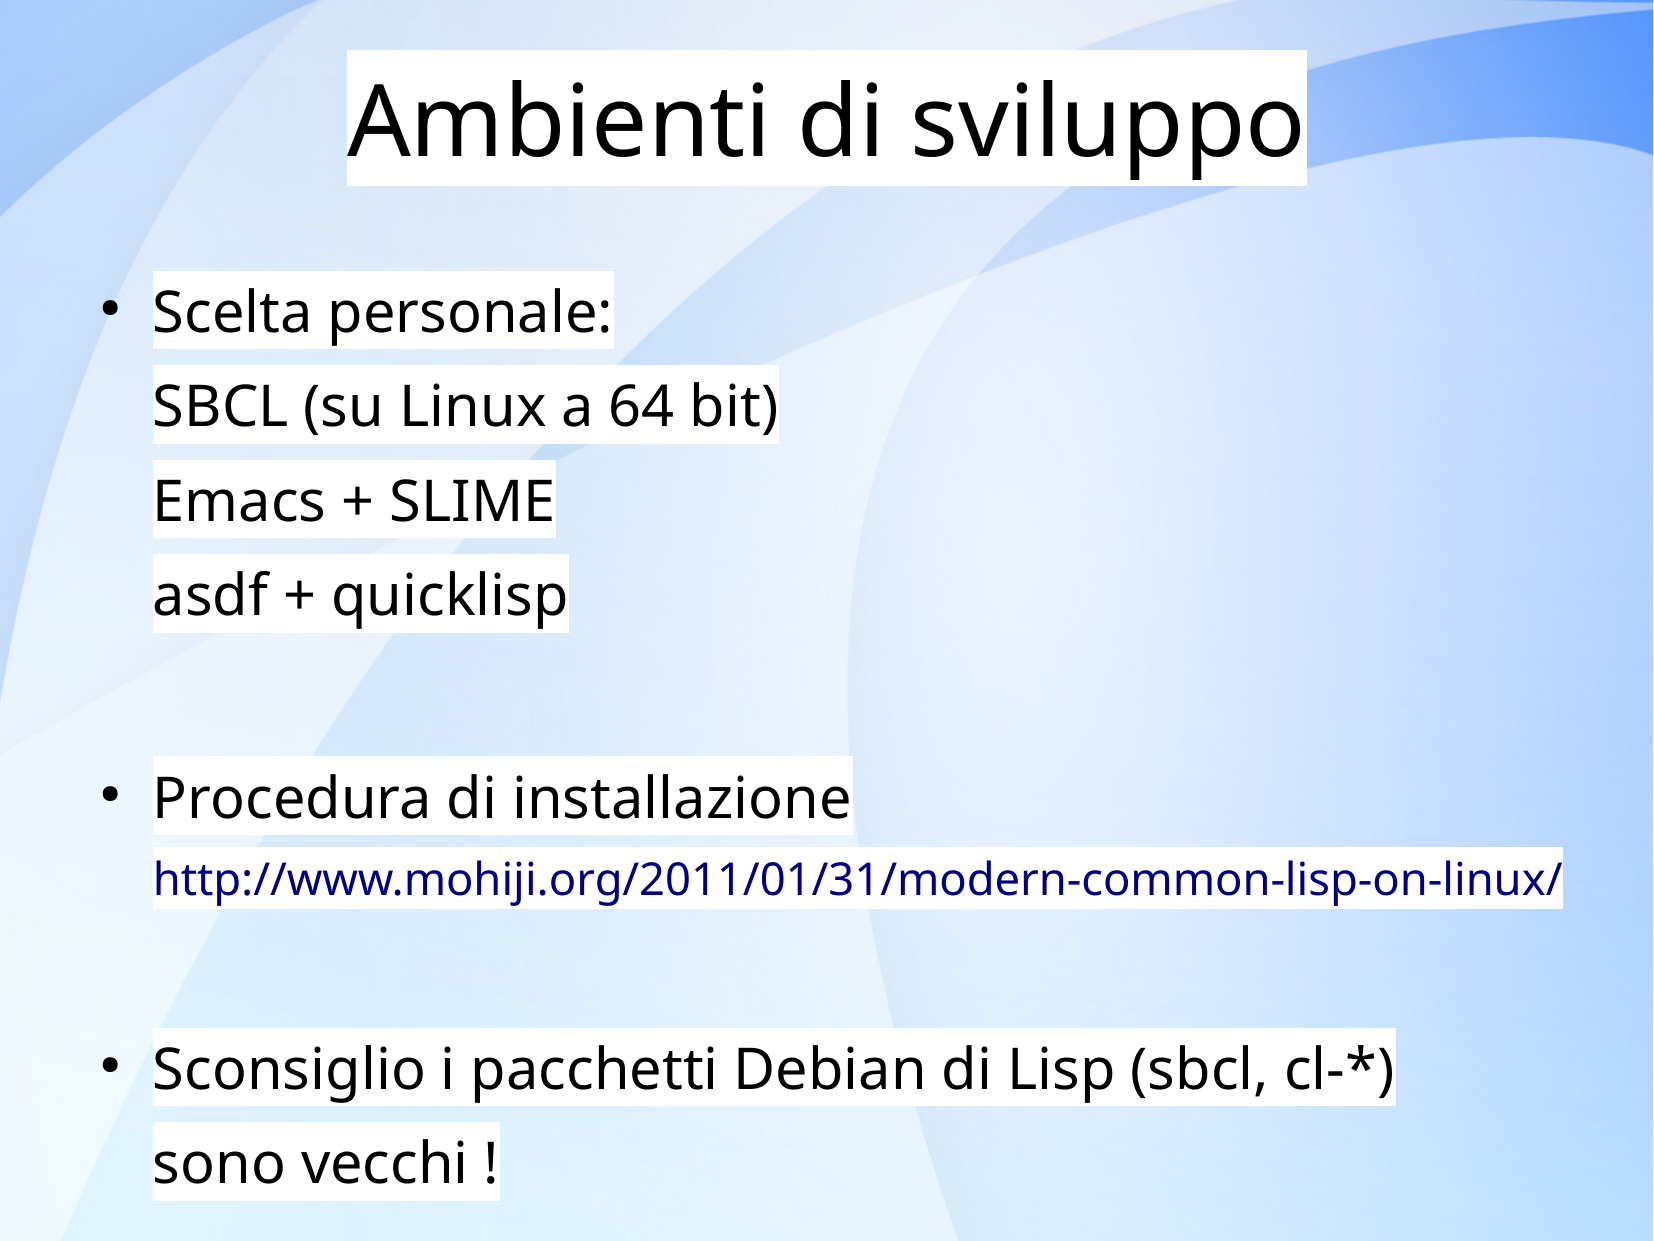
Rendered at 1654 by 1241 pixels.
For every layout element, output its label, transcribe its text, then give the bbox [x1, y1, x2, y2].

picture [0, 0, 1654, 1241]
list Scelta personale: SBCL (su Linux a 64 bit) Emacs + SLIME asdf + quicklisp Procedura di installazione http://www.mohiji.org/2011/01/31/modern-common-lisp-on-linux/ Sconsiglio i pacchetti Debian di Lisp (sbcl, cl-*) sono vecchi ! [82, 254, 1571, 1216]
title Ambienti di sviluppo [82, 13, 1571, 222]
